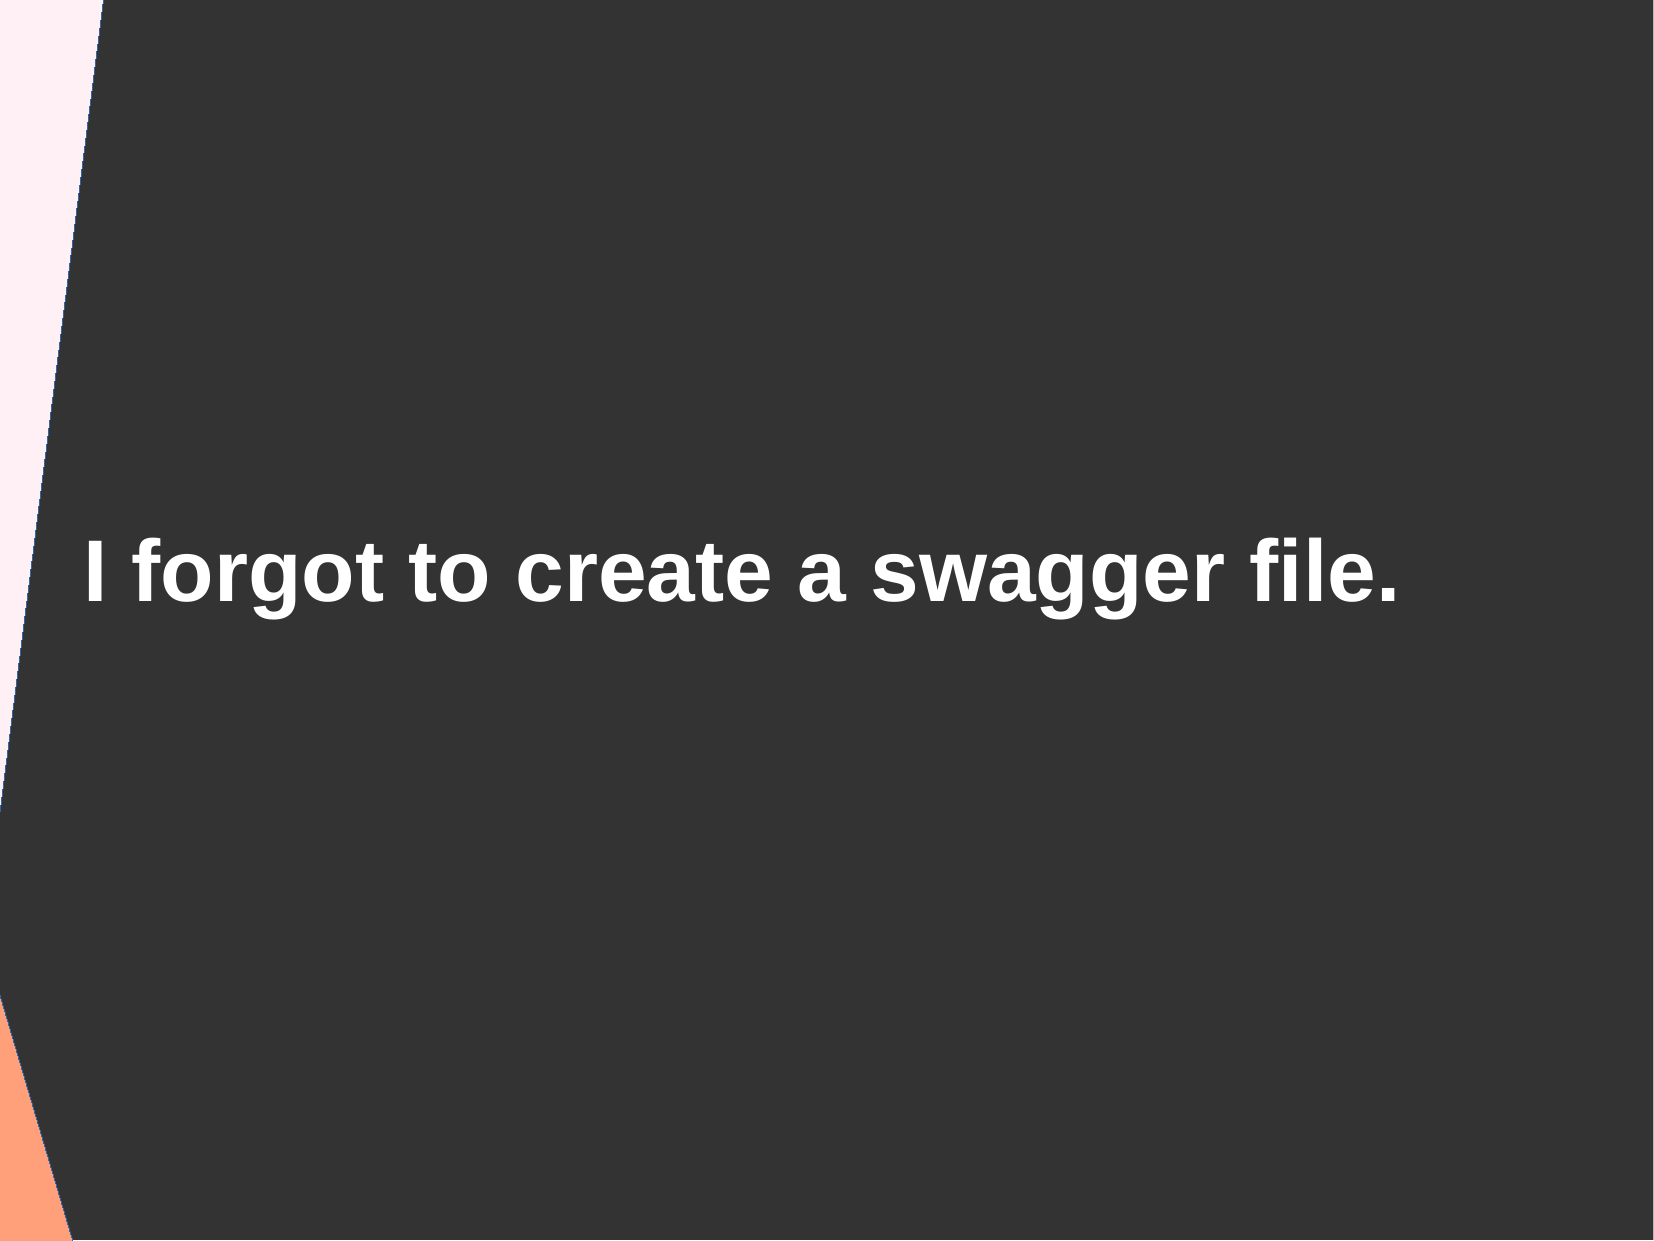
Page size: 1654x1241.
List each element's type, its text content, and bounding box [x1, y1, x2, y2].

title I forgot to create a swagger file. [83, 522, 1571, 718]
text_box [0, 0, 104, 812]
text_box [0, 994, 73, 1241]
